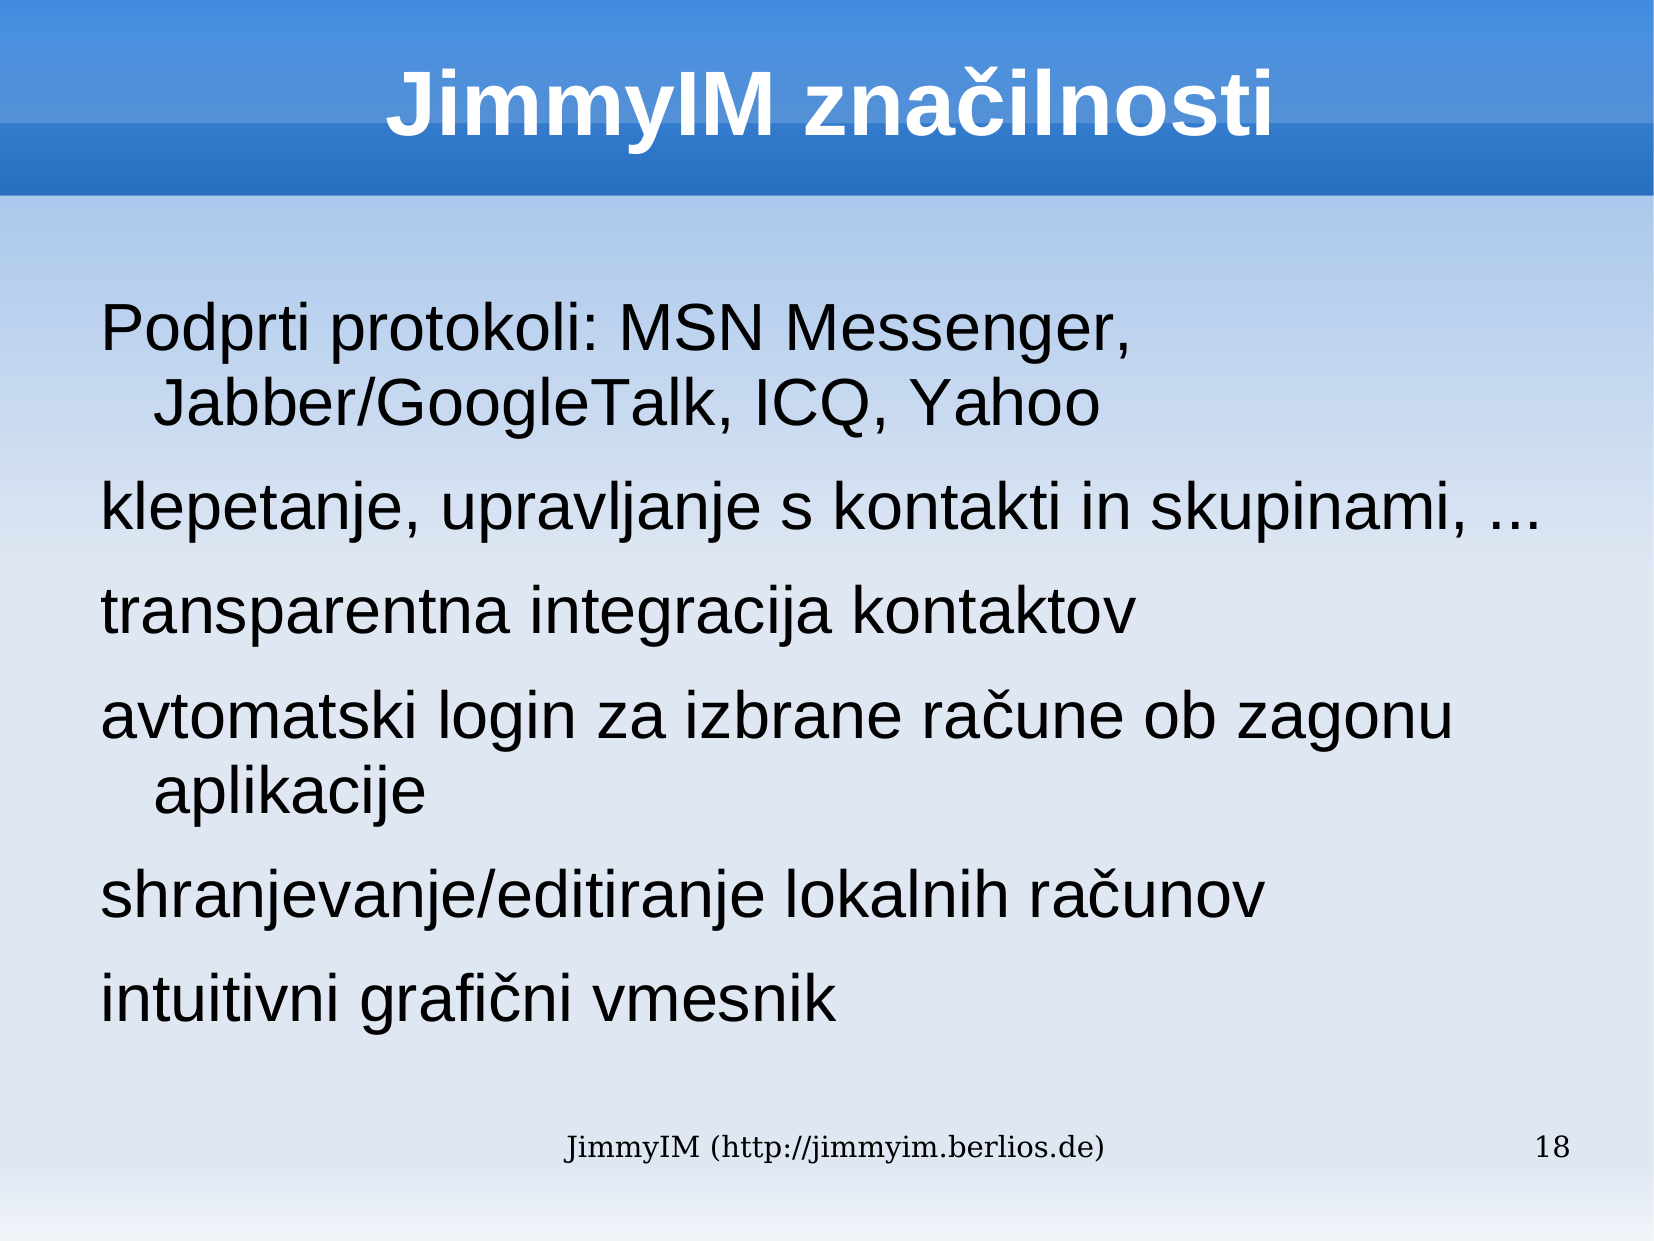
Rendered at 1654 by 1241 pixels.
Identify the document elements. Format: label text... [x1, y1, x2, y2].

list Podprti protokoli: MSN Messenger, Jabber/GoogleTalk, ICQ, Yahoo klepetanje, upravljanje s kontakti in skupinami, ... transparentna integracija kontaktov avtomatski login za izbrane račune ob zagonu aplikacije shranjevanje/editiranje lokalnih računov intuitivni grafični vmesnik [82, 290, 1571, 1109]
picture [0, 0, 1654, 1241]
title JimmyIM značilnosti [125, 0, 1538, 208]
